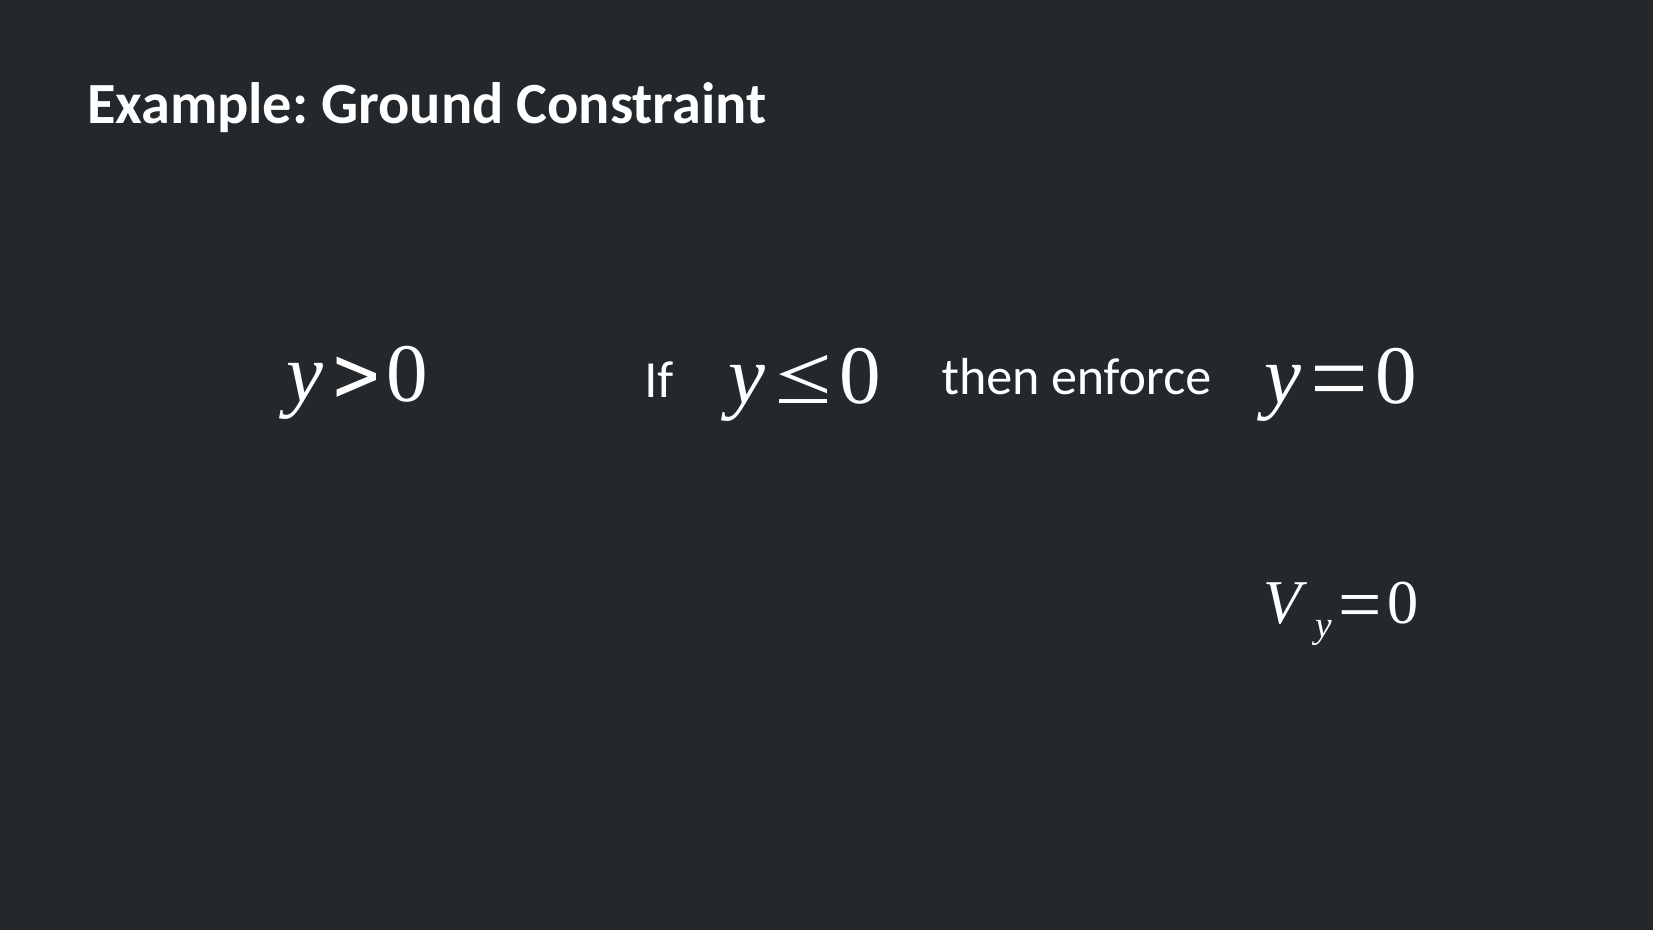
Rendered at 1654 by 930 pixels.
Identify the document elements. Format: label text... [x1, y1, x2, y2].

text_box then enforce [926, 348, 1227, 416]
text_box If [629, 350, 711, 418]
text_box Example: Ground Constraint [72, 72, 1363, 221]
chart [1247, 330, 1426, 423]
chart [269, 327, 436, 420]
chart [711, 330, 889, 423]
chart [1257, 566, 1426, 646]
